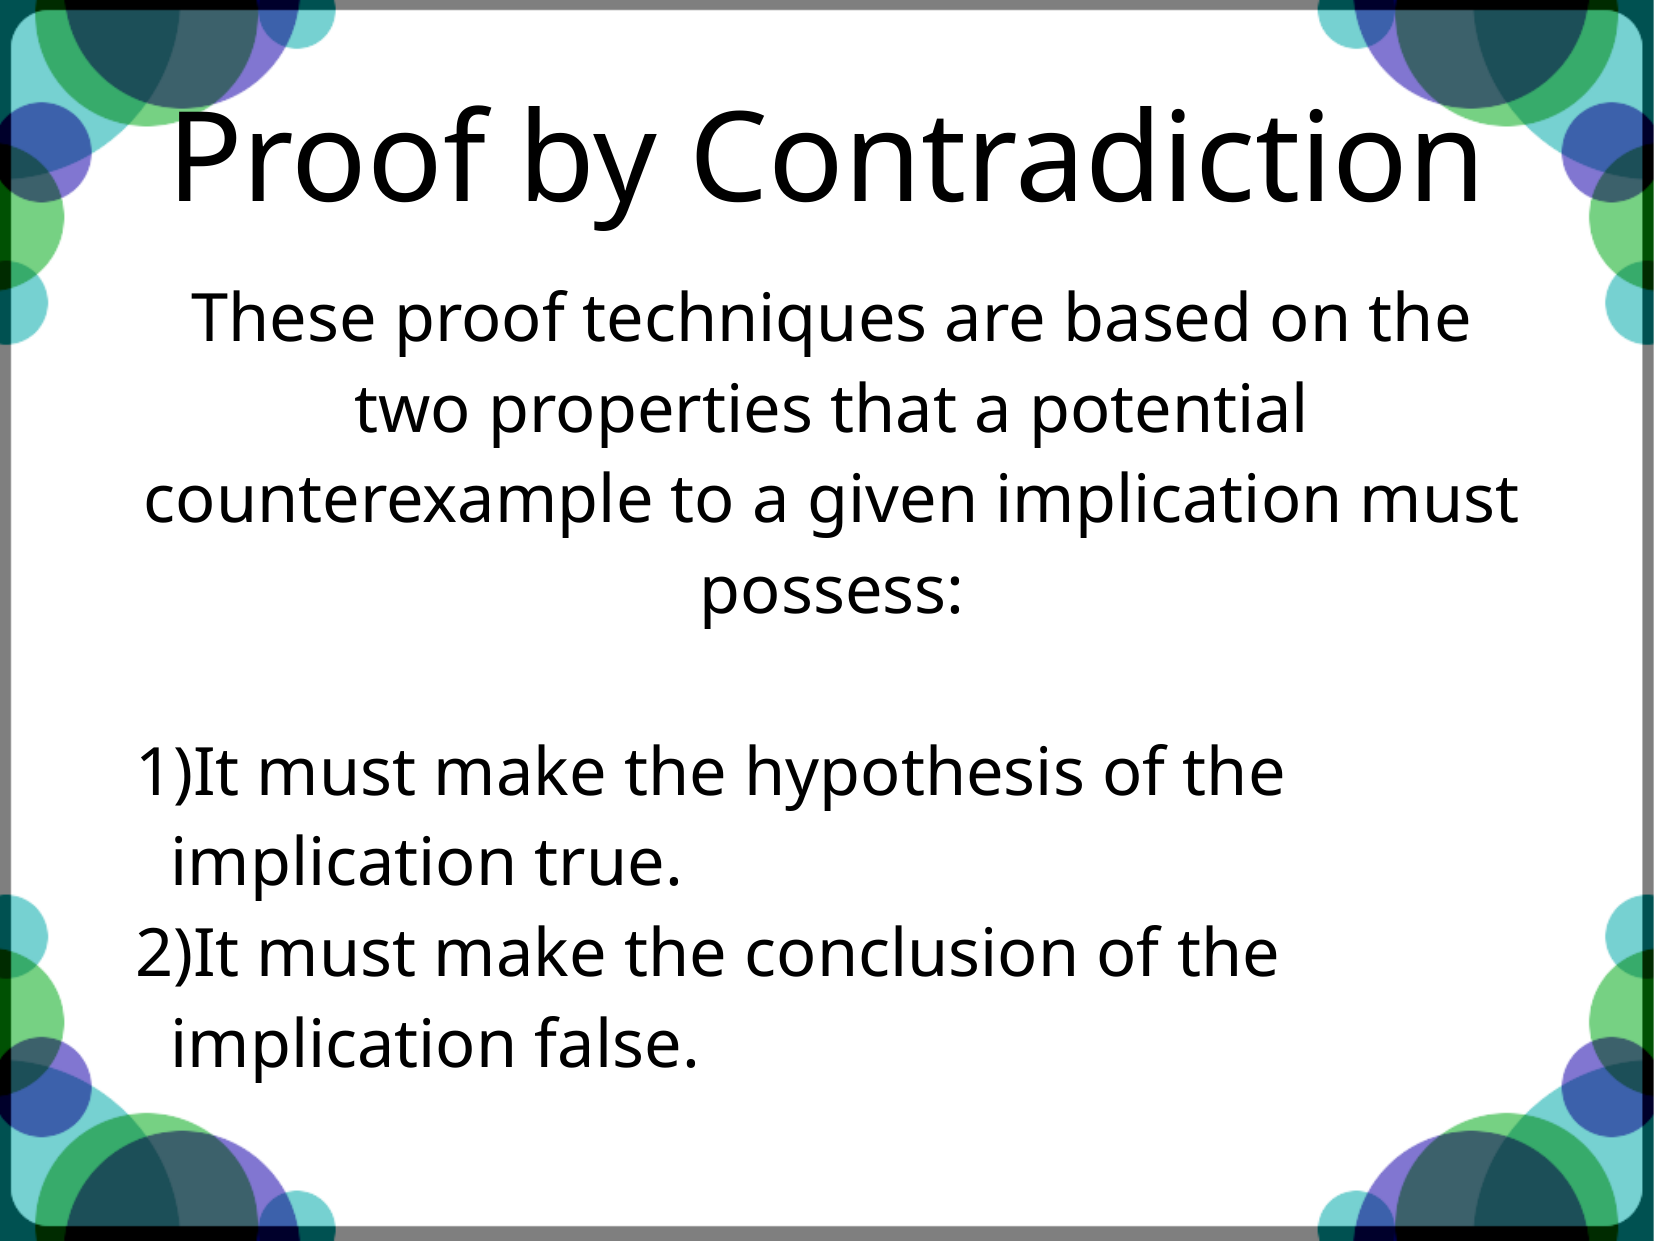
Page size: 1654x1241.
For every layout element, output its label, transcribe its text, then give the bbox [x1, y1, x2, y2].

picture [0, 0, 1654, 1241]
text_box These proof techniques are based on the two properties that a potential counterexample to a given implication must possess: It must make the hypothesis of the implication true. It must make the conclusion of the implication false. [135, 270, 1531, 943]
title Proof by Contradiction [82, 49, 1571, 257]
